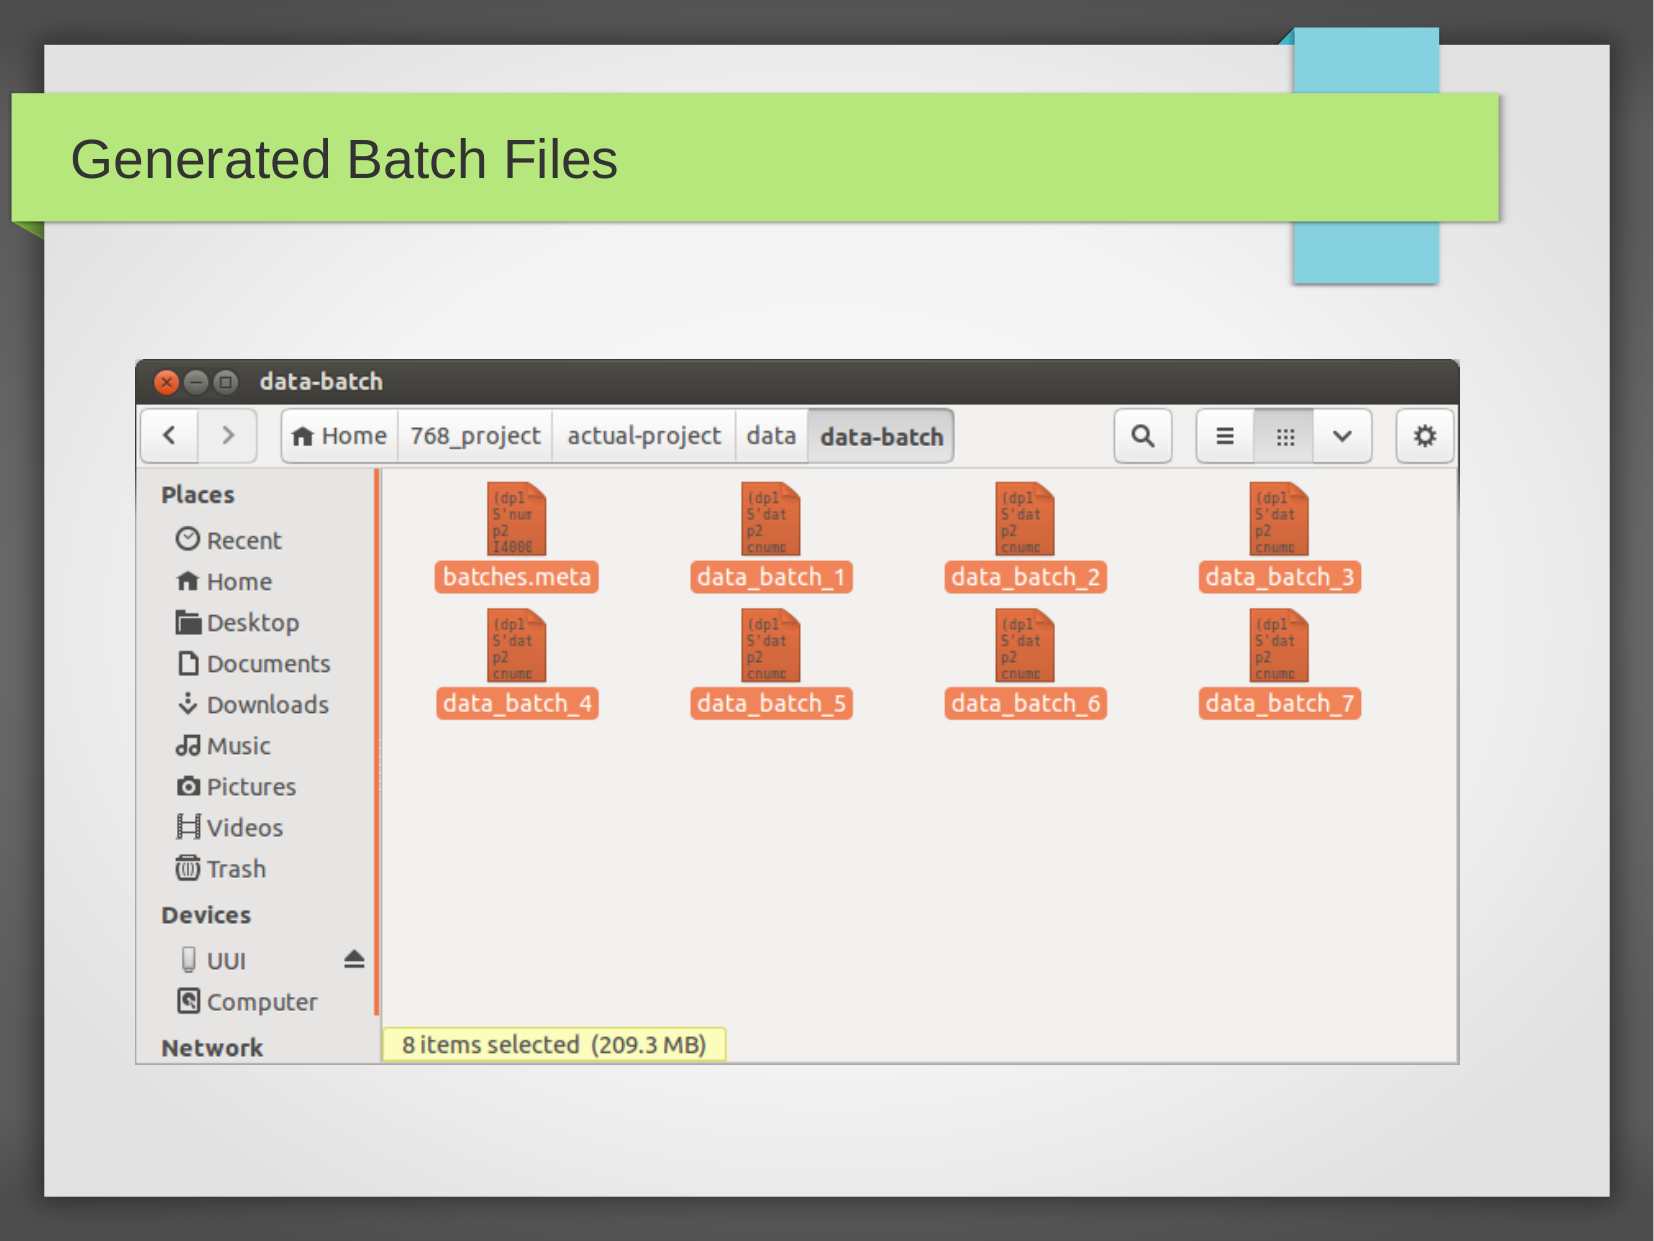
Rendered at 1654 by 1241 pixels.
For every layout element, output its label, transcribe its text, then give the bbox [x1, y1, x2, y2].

title Generated Batch Files [70, 106, 1229, 213]
picture [0, 0, 1654, 1241]
